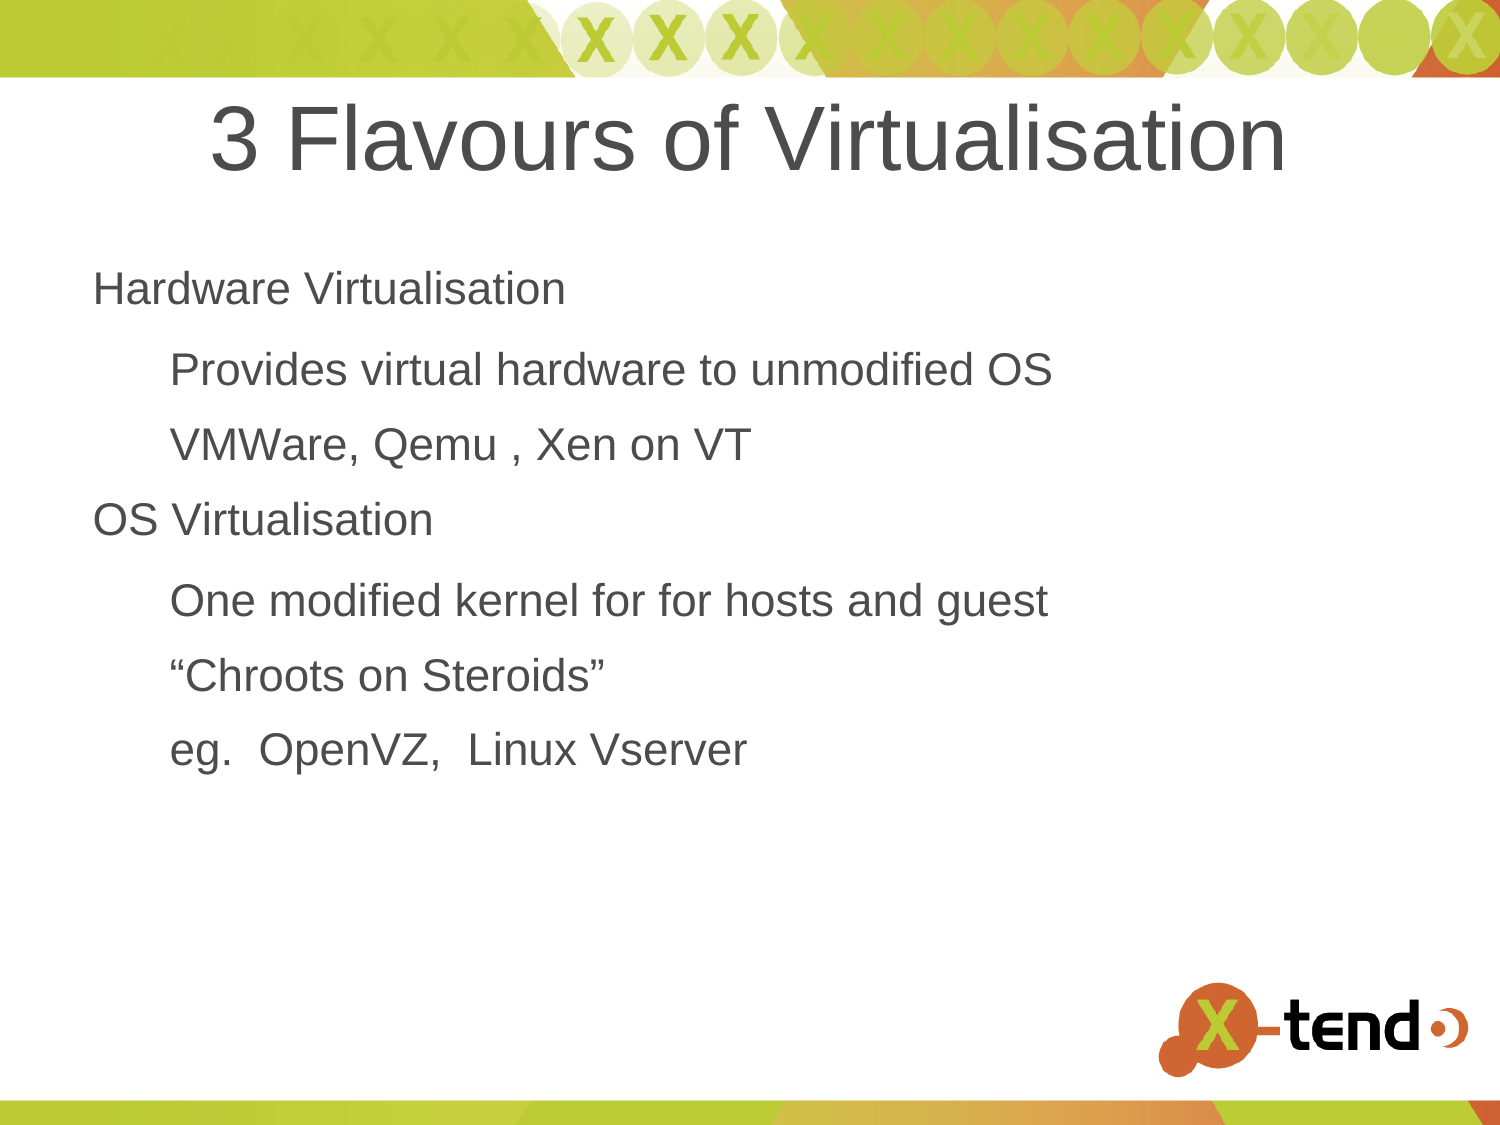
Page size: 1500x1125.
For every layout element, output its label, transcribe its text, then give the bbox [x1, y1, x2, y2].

list Hardware Virtualisation Provides virtual hardware to unmodified OS VMWare, Qemu , Xen on VT OS Virtualisation One modified kernel for for hosts and guest “Chroots on Steroids” eg. OpenVZ, Linux Vserver [75, 263, 1425, 1006]
picture [0, 0, 1500, 1125]
title 3 Flavours of Virtualisation [75, 44, 1425, 233]
